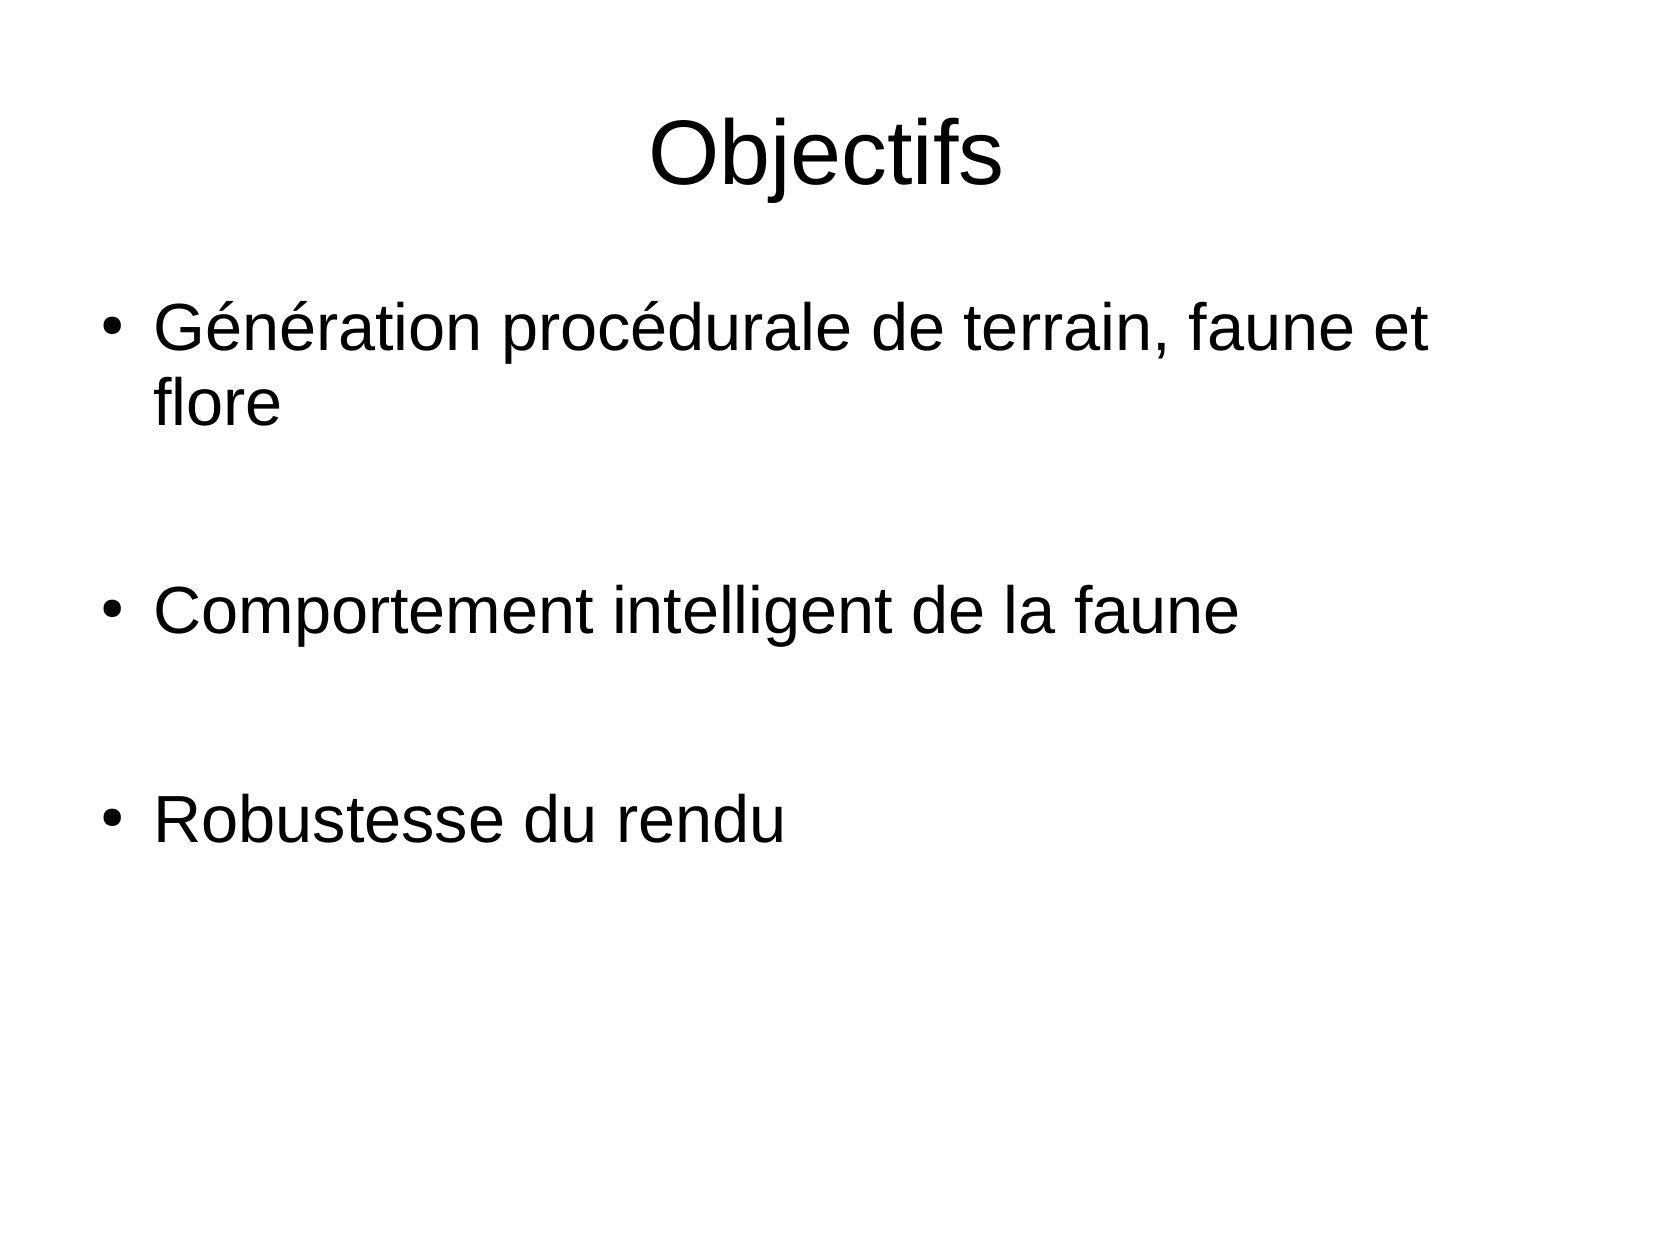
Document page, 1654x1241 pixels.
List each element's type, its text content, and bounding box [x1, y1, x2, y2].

title Objectifs [82, 49, 1571, 257]
list Génération procédurale de terrain, faune et flore Comportement intelligent de la faune Robustesse du rendu [82, 290, 1571, 1010]
